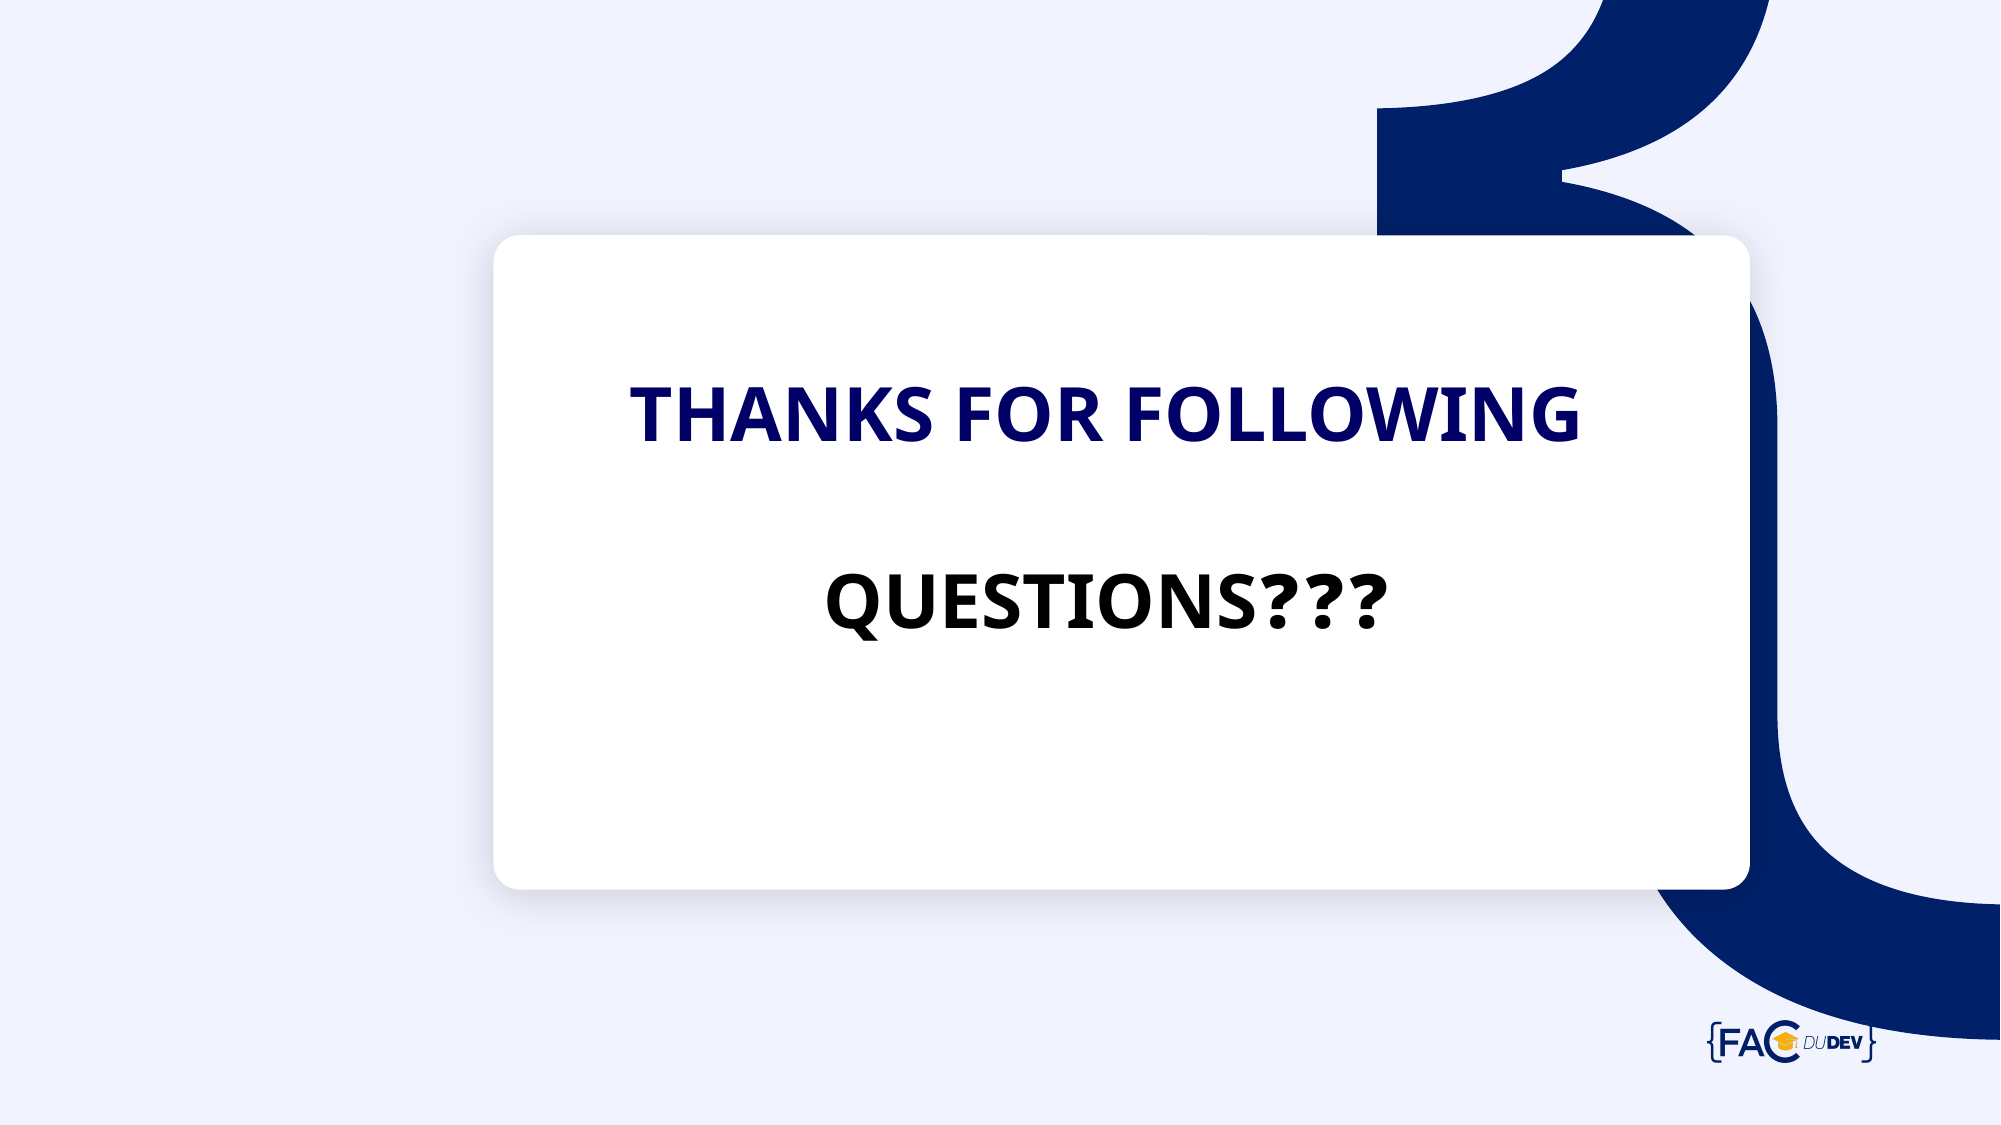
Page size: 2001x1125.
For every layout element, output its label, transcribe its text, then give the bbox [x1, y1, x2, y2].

picture [1707, 1020, 1876, 1063]
text_box THANKS FOR FOLLOWING QUESTIONS❓❓❓ [590, 354, 1625, 739]
text_box [493, 0, 2000, 1040]
